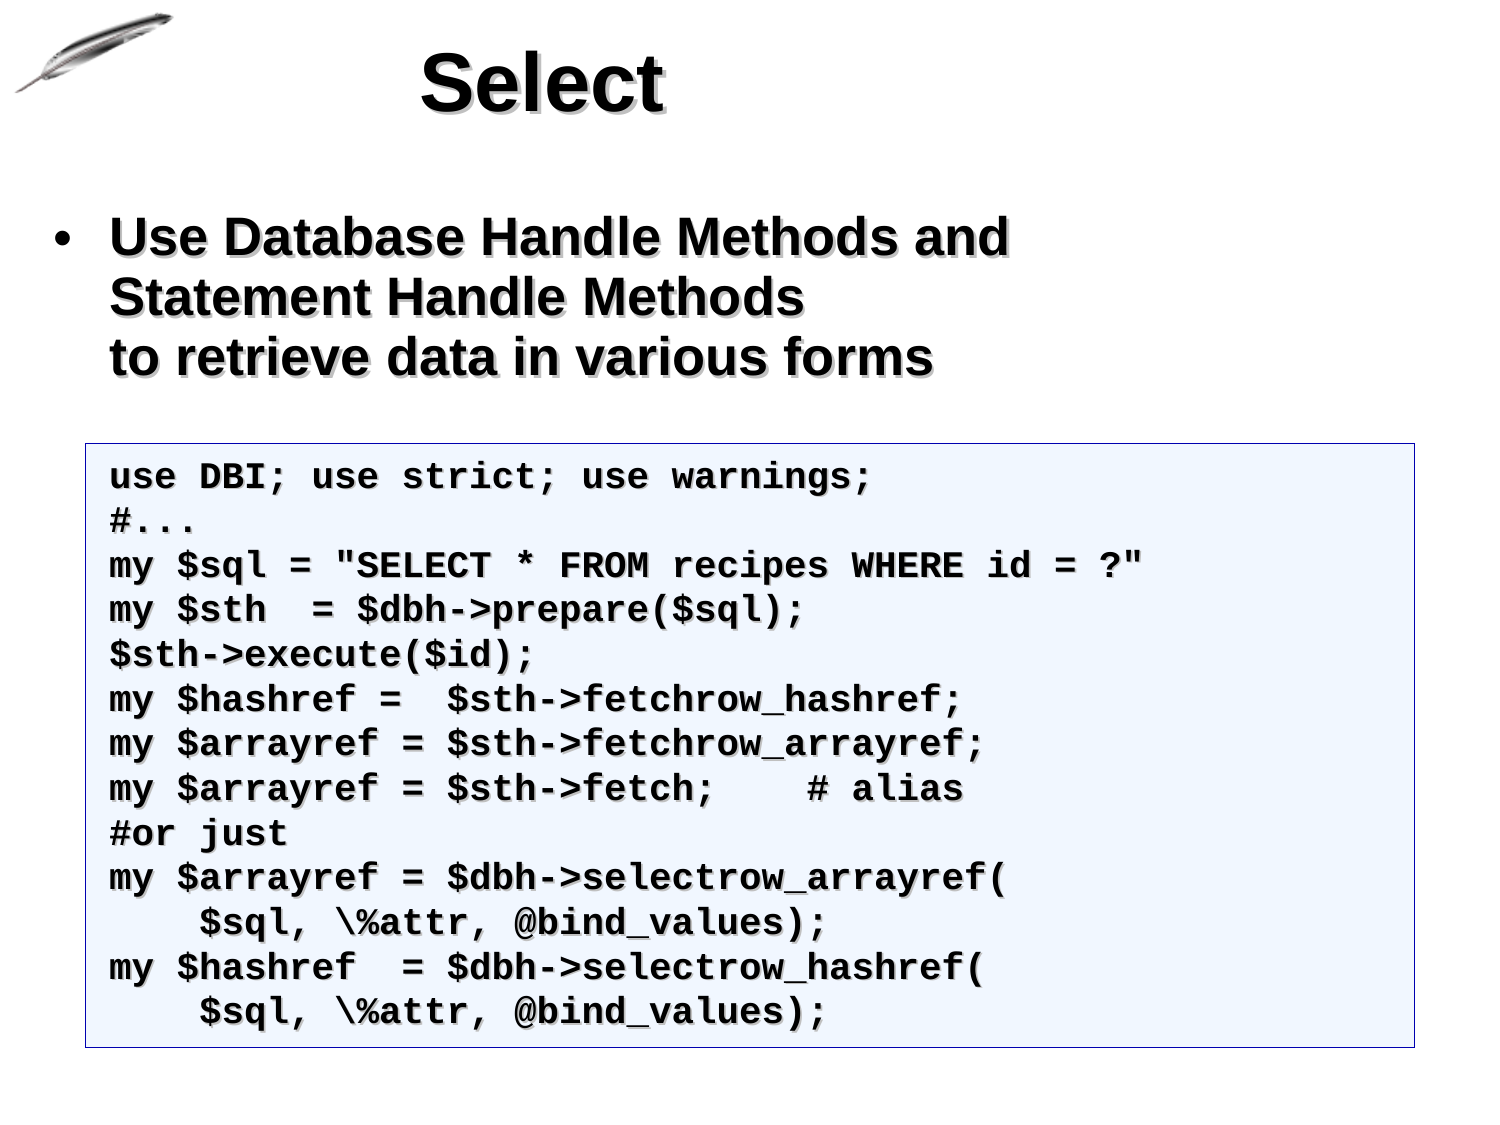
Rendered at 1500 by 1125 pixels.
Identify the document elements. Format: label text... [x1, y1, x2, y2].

title Select [419, 0, 1459, 176]
list Use Database Handle Methods and Statement Handle Methods to retrieve data in various forms [53, 207, 1447, 1084]
text_box use DBI; use strict; use warnings; #... my $sql = "SELECT * FROM recipes WHERE id = ?" my $sth = $dbh->prepare($sql); $sth->execute($id); my $hashref = $sth->fetchrow_hashref; my $arrayref = $sth->fetchrow_arrayref; my $arrayref = $sth->fetch; # alias #or just my $arrayref = $dbh->selectrow_arrayref( $sql, \%attr, @bind_values); my $hashref = $dbh->selectrow_hashref( $sql, \%attr, @bind_values); [85, 442, 1415, 1047]
picture [11, 11, 179, 95]
